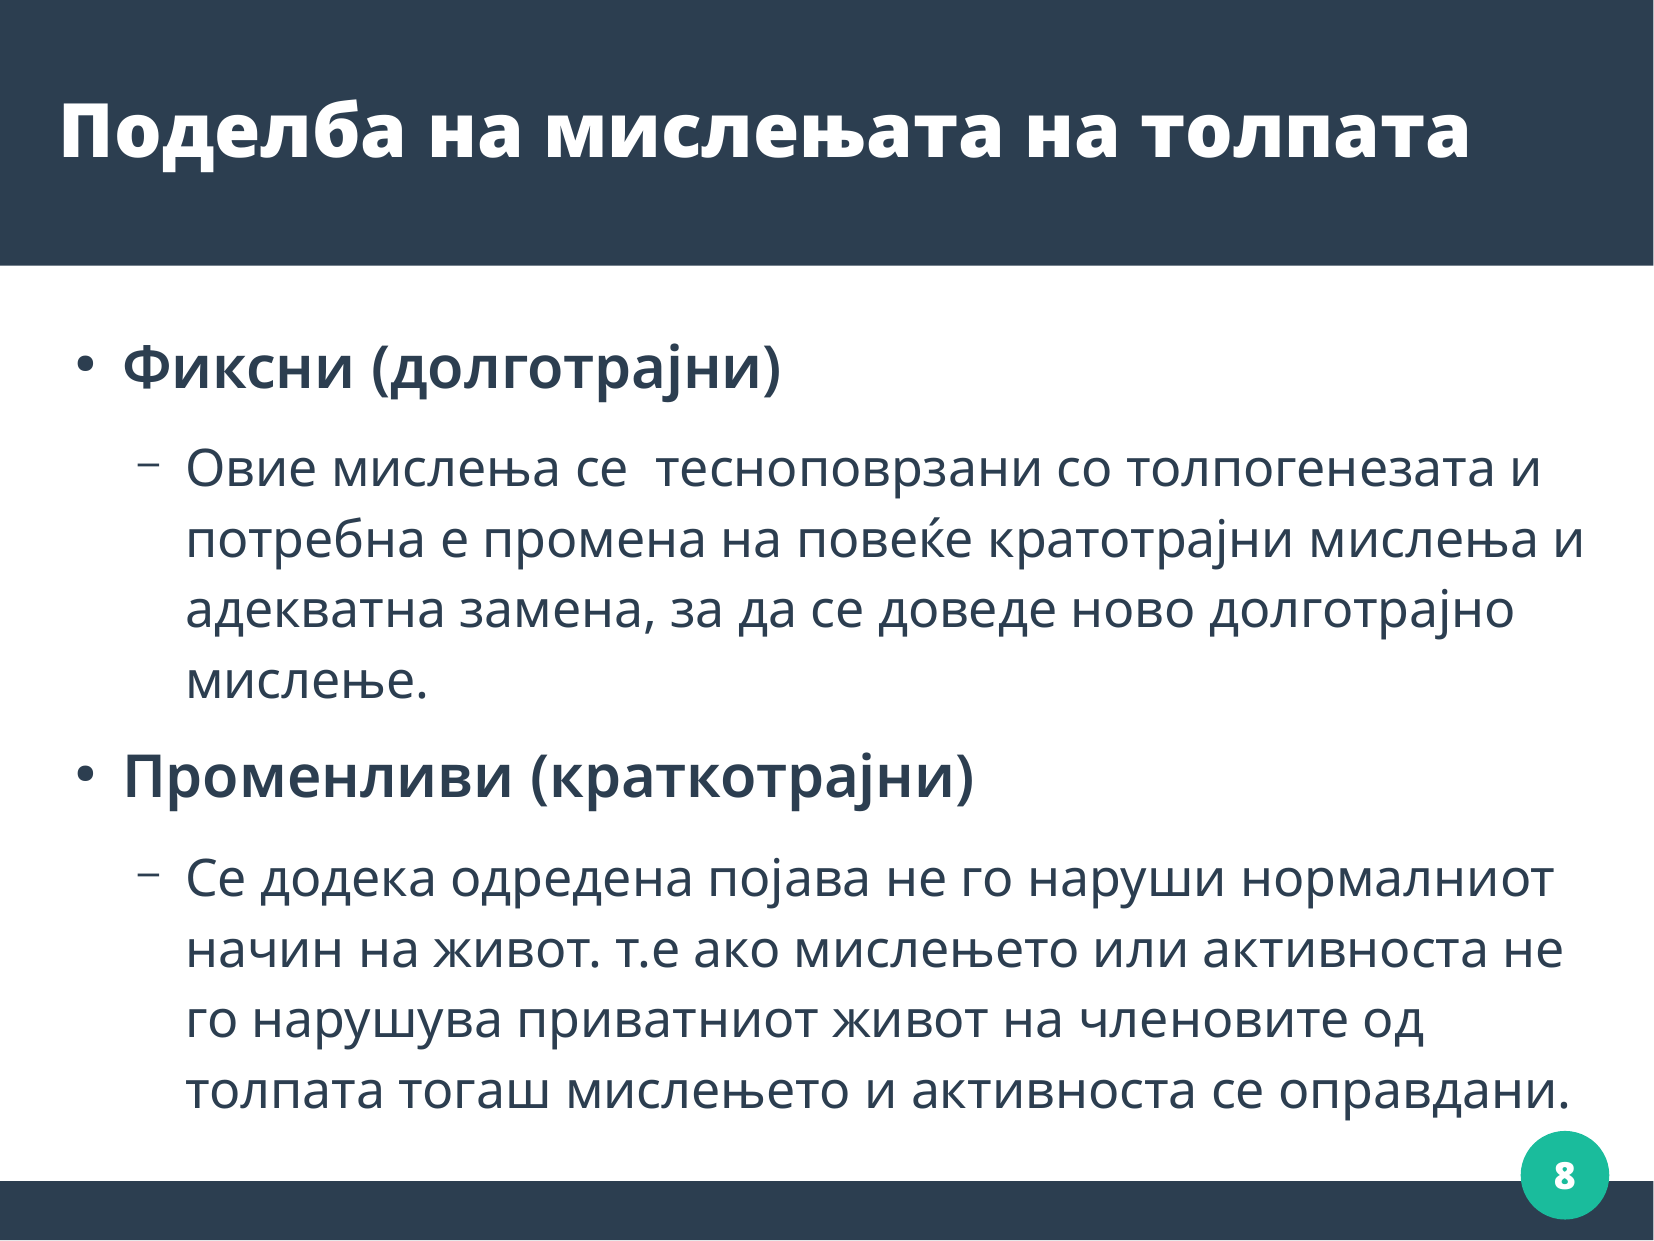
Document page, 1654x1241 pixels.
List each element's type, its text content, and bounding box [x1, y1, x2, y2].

list Фиксни (долготрајни) Овие мислења се тесноповрзани со толпогенезата и потребна е промена на повеќе кратотрајни мислења и адекватна замена, за да се доведе ново долготрајно мислење. Променливи (краткотрајни) Се додека одредена појава не го наруши нормалниот начин на живот. т.е ако мислењето или активноста не го нарушува приватниот живот на членовите од толпата тогаш мислењето и активноста се оправдани. [59, 324, 1595, 1152]
title Поделба на мислењата на толпата [59, 49, 1595, 207]
